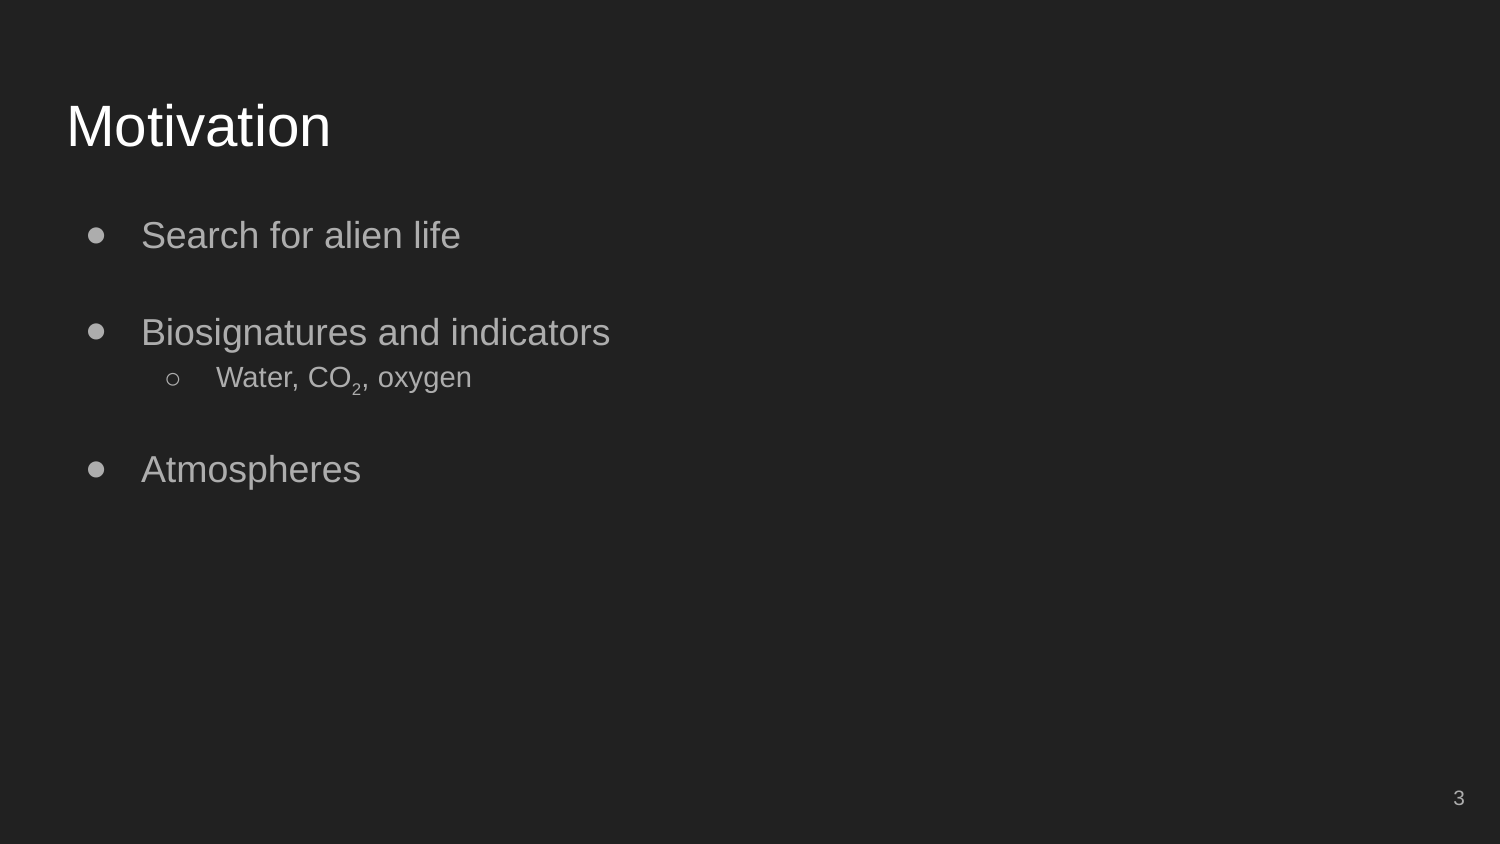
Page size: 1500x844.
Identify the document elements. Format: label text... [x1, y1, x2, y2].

title Motivation [51, 72, 1449, 167]
list Search for alien life Biosignatures and indicators Water, CO2, oxygen Atmospheres [51, 189, 1449, 750]
slide_number <number> [1389, 764, 1480, 830]
